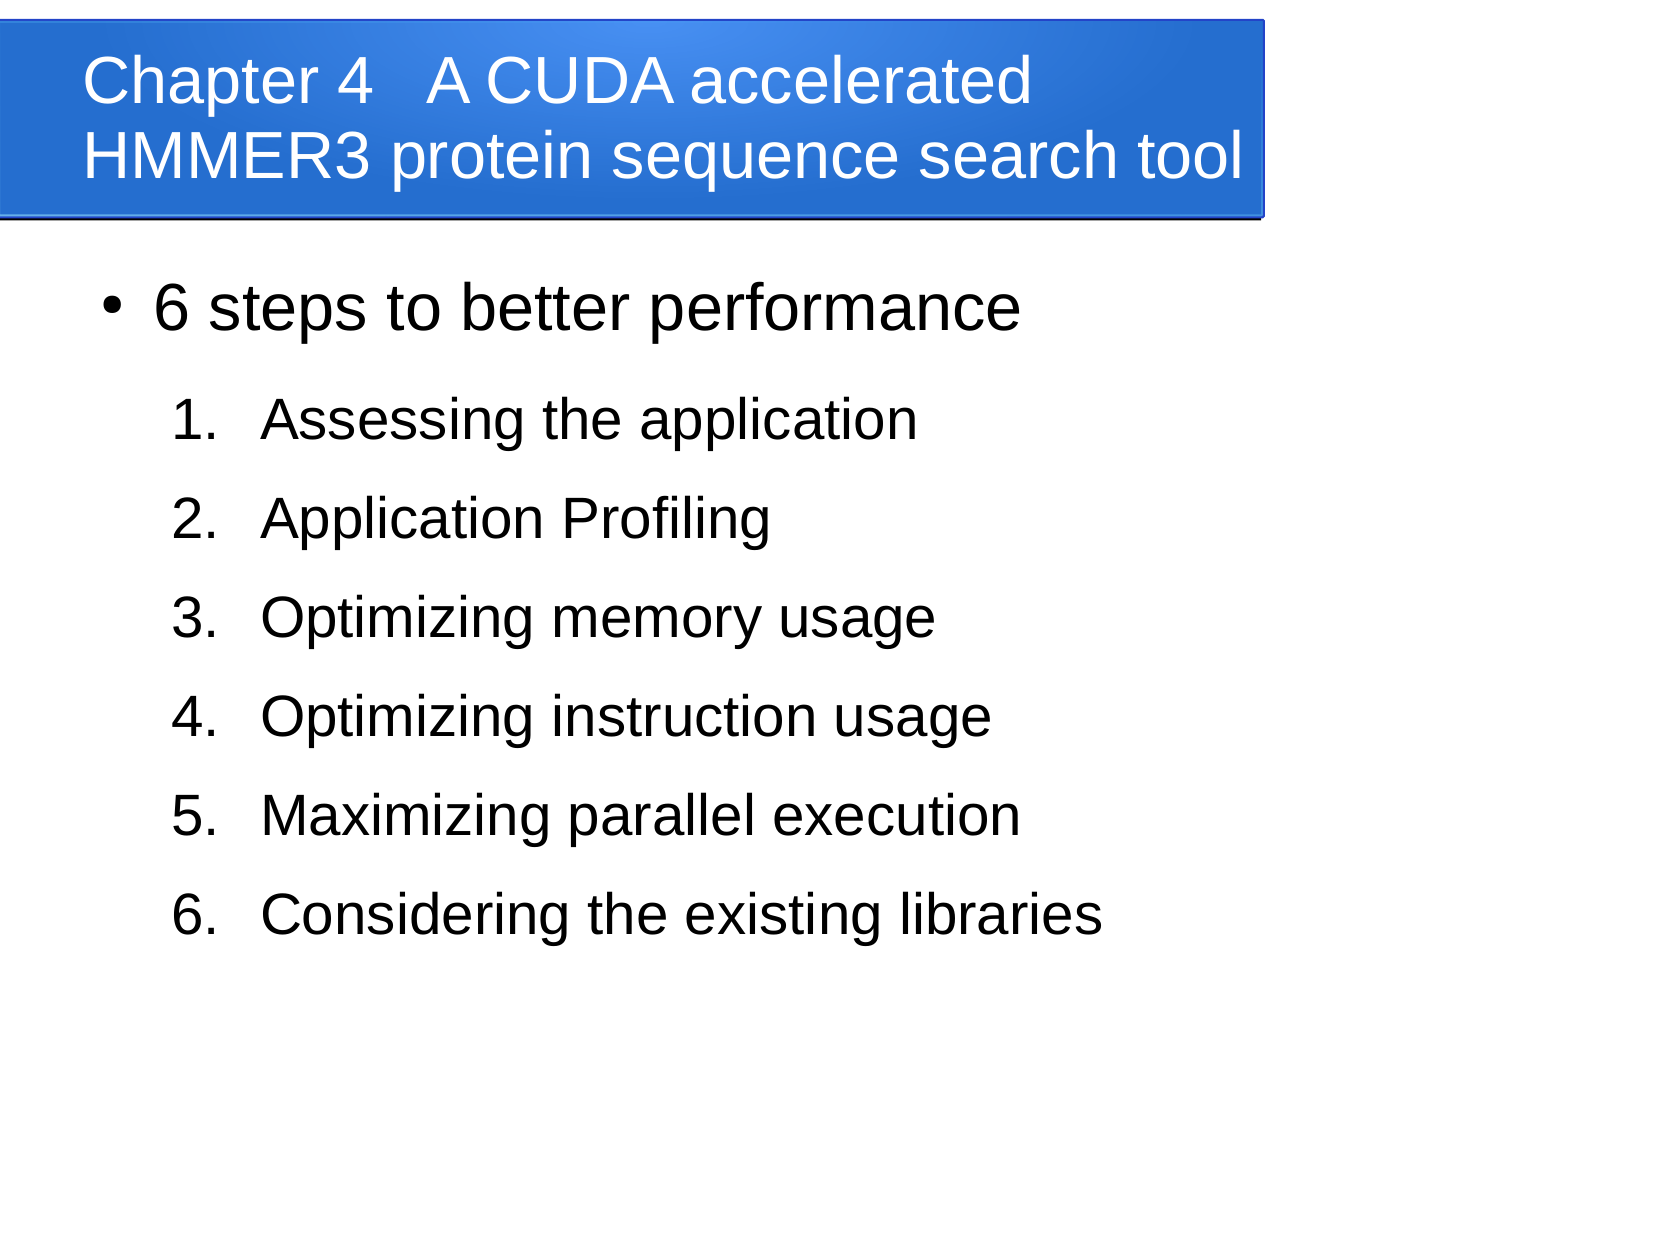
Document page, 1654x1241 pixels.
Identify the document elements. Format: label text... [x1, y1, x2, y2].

title Chapter 4 A CUDA accelerated HMMER3 protein sequence search tool [82, 25, 1250, 211]
list 6 steps to better performance Assessing the application Application Profiling Optimizing memory usage Optimizing instruction usage Maximizing parallel execution Considering the existing libraries [82, 269, 1538, 1201]
